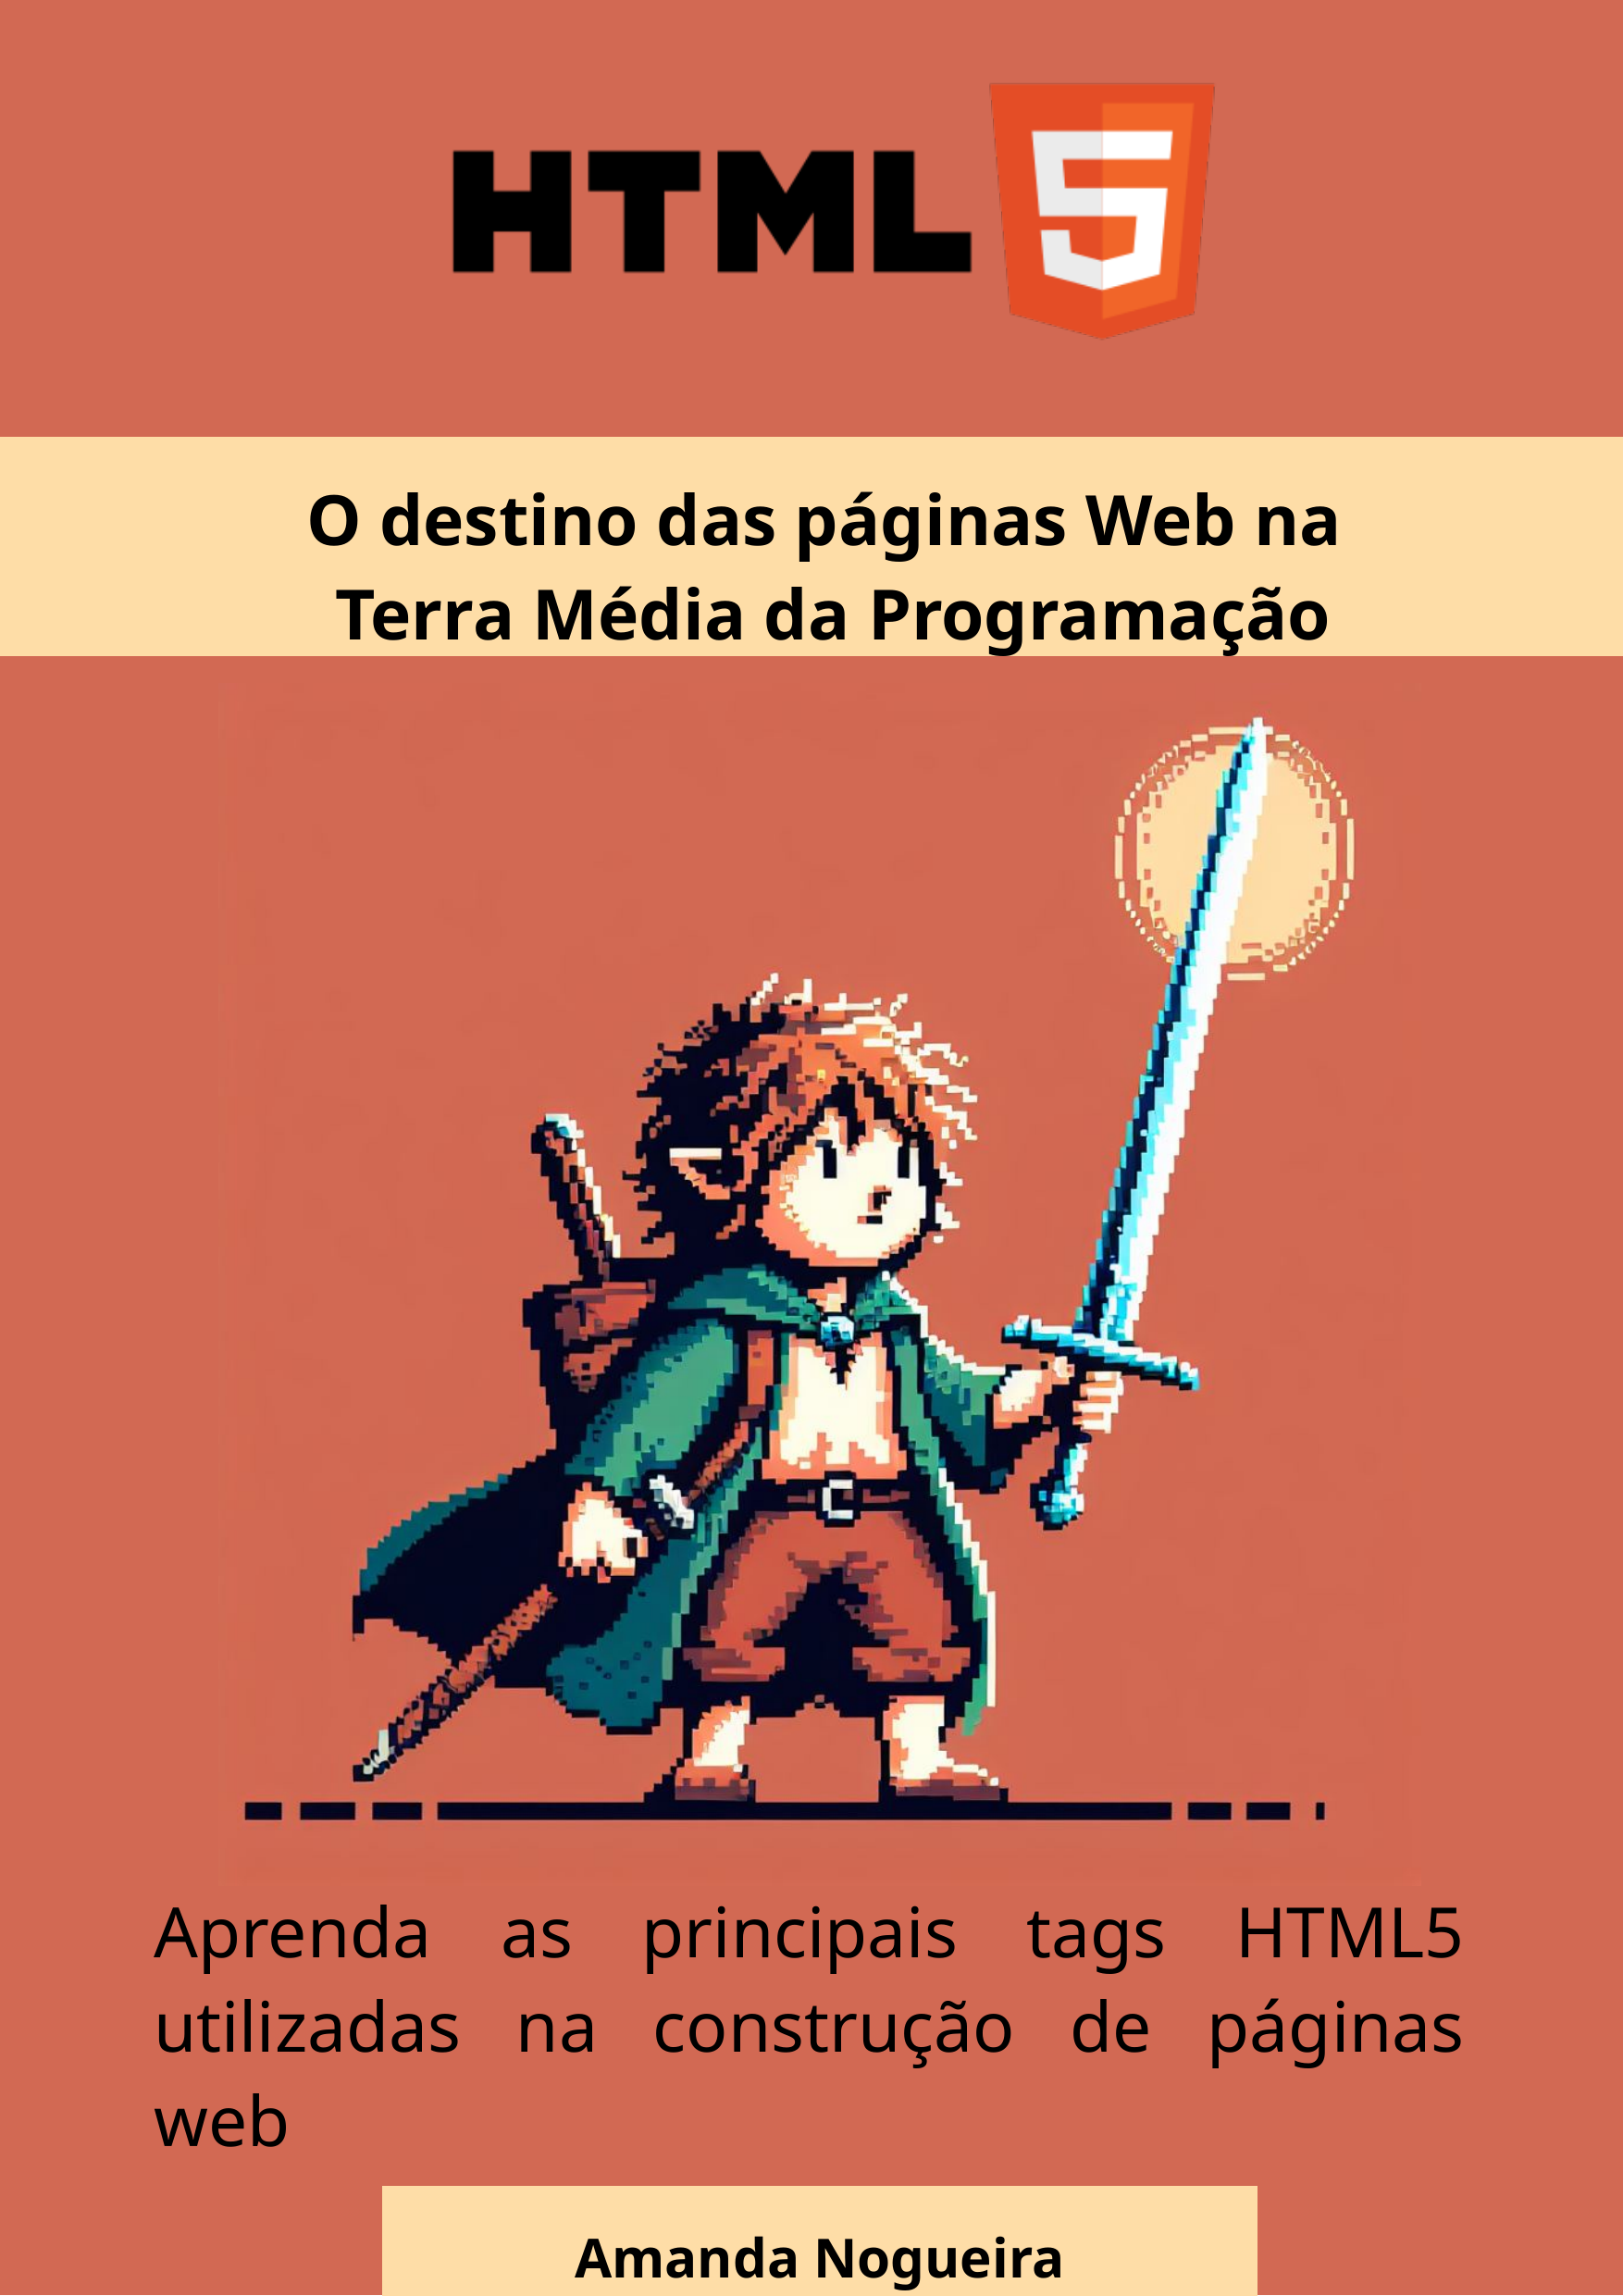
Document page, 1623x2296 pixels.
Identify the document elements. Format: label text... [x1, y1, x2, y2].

text_box [1009, 641, 1231, 656]
picture [409, 0, 1259, 425]
text_box [0, 437, 1623, 656]
text_box Amanda Nogueira Meneghin [437, 2213, 1203, 2290]
text_box Aprenda as principais tags HTML5 utilizadas na construção de páginas web [140, 1904, 1480, 2147]
text_box [382, 2186, 1258, 2296]
text_box O destino das páginas Web na Terra Média da Programação​ [81, 464, 1585, 641]
picture [218, 683, 1421, 1886]
